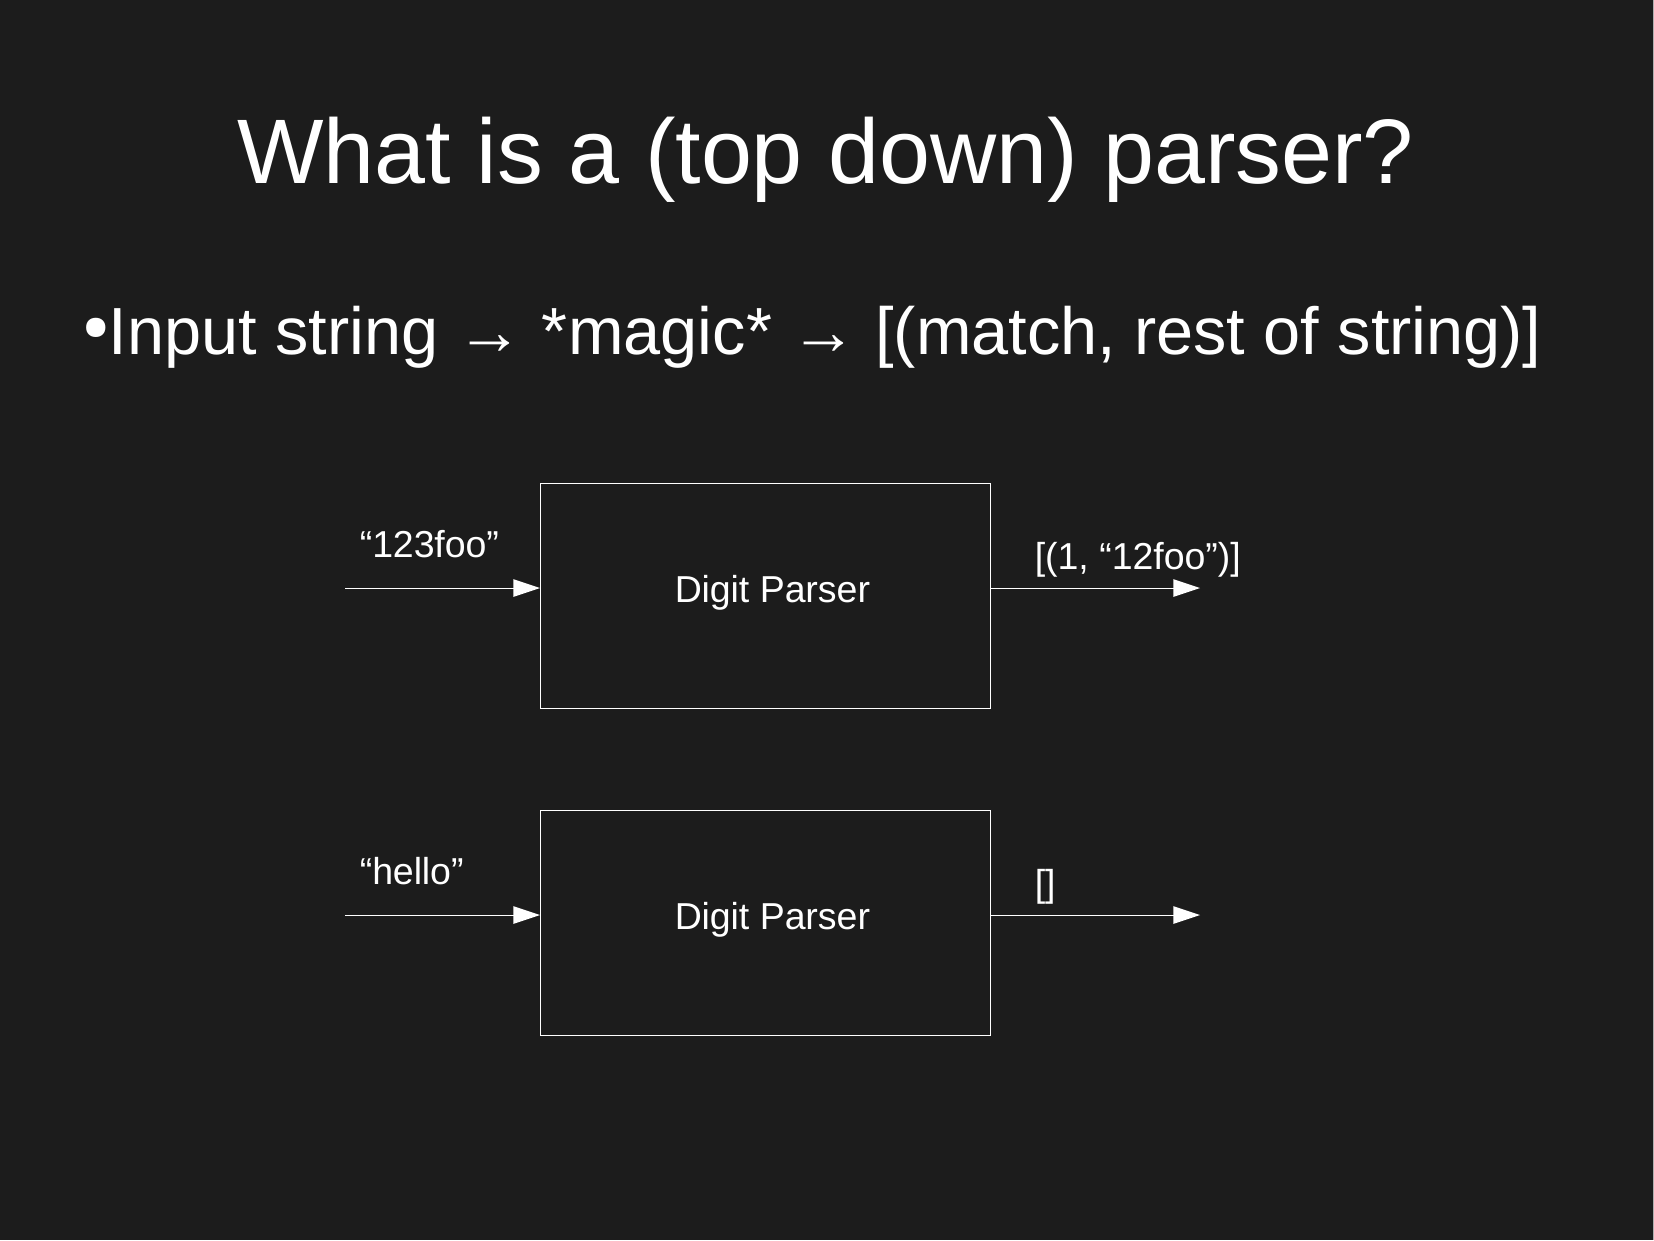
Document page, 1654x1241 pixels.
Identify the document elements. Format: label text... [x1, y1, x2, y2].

text_box Digit Parser [660, 888, 886, 949]
text_box [540, 483, 991, 709]
text_box Digit Parser [660, 561, 886, 622]
text_box [] [1020, 855, 1291, 915]
title What is a (top down) parser? [82, 49, 1571, 256]
text_box [540, 810, 991, 1036]
text_box “123foo” [345, 516, 541, 577]
list Input string → *magic* → [(match, rest of string)] [82, 290, 1571, 1009]
text_box [(1, “12foo”)] [1020, 528, 1291, 588]
text_box “hello” [345, 843, 541, 904]
